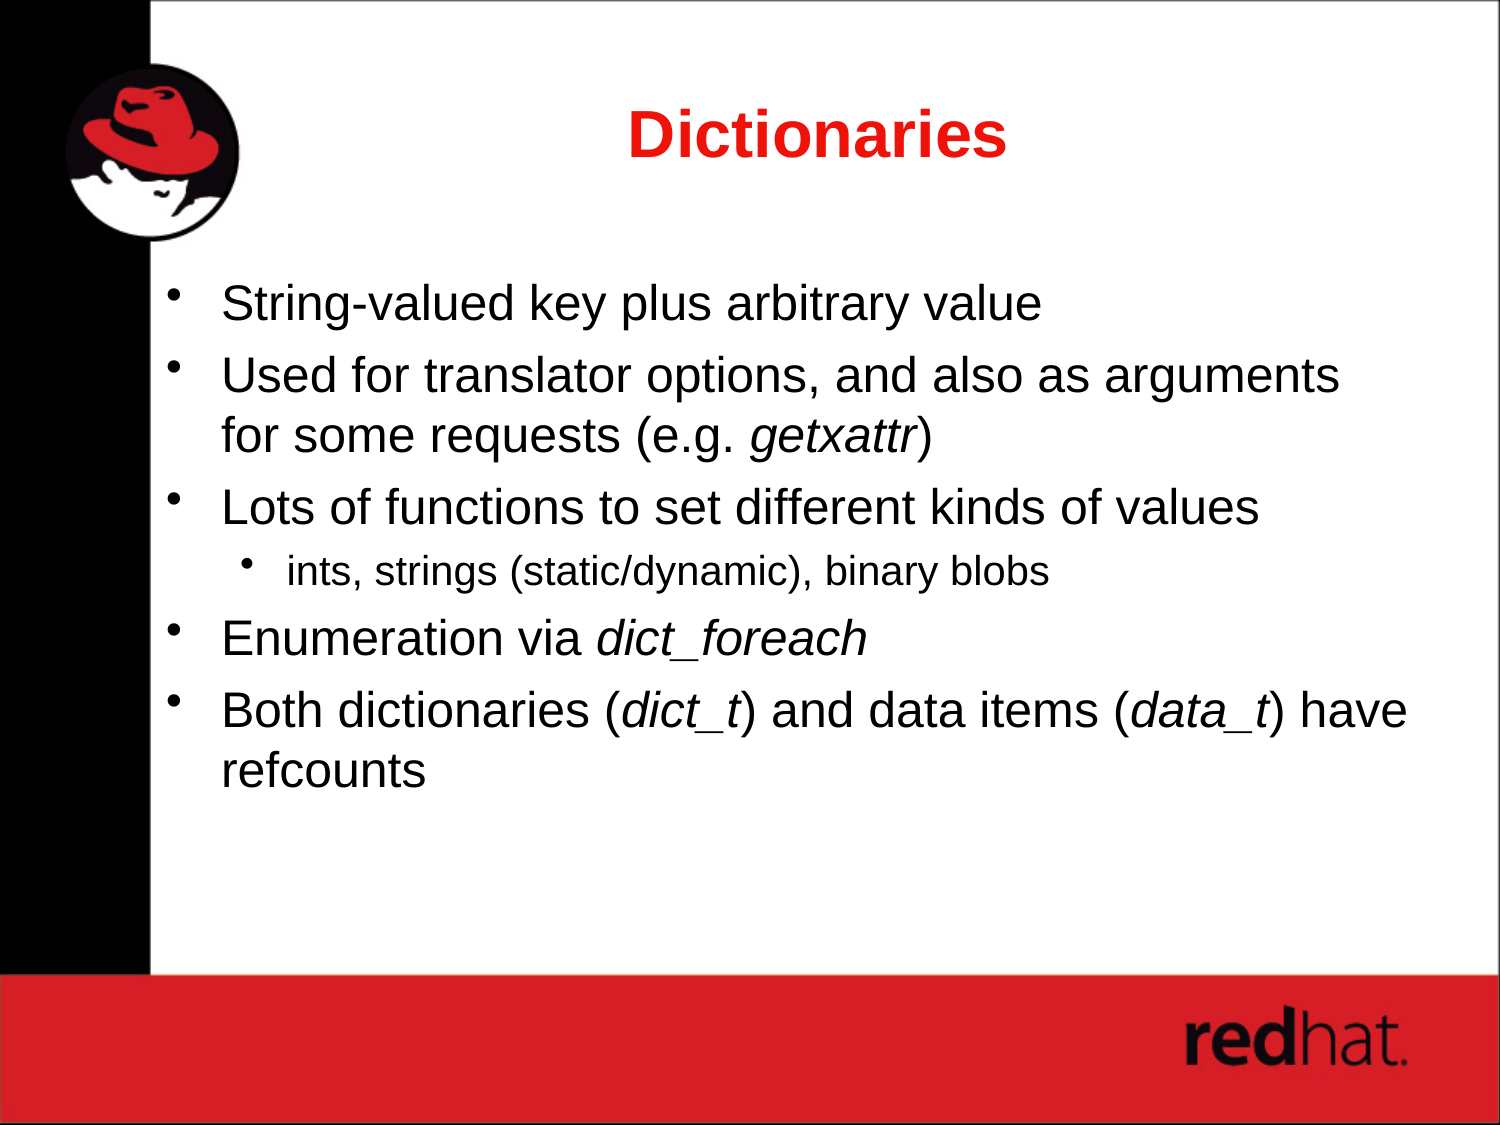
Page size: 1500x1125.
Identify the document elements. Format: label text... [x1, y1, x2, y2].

list String-valued key plus arbitrary value Used for translator options, and also as arguments for some requests (e.g. getxattr) Lots of functions to set different kinds of values ints, strings (static/dynamic), binary blobs Enumeration via dict_foreach Both dictionaries (dict_t) and data items (data_t) have refcounts [150, 263, 1425, 901]
picture [0, 0, 1500, 1125]
title Dictionaries [249, 62, 1388, 201]
